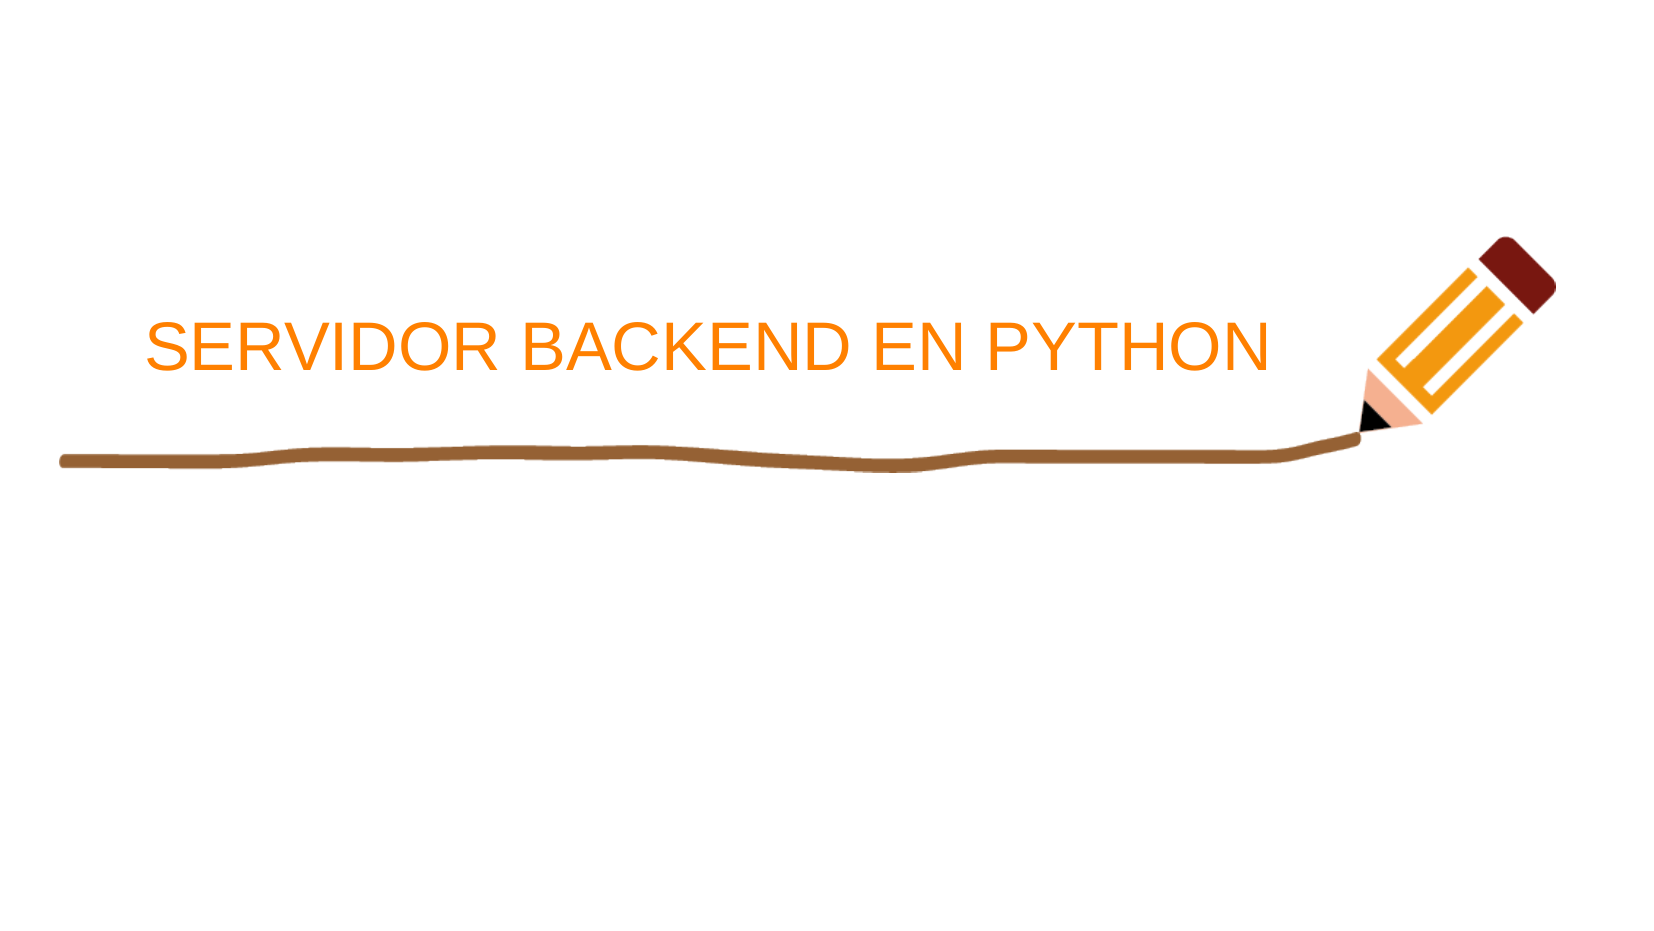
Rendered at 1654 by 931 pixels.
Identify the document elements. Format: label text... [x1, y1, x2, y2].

title SERVIDOR BACKEND EN PYTHON [88, 265, 1329, 429]
picture [59, 236, 1556, 473]
